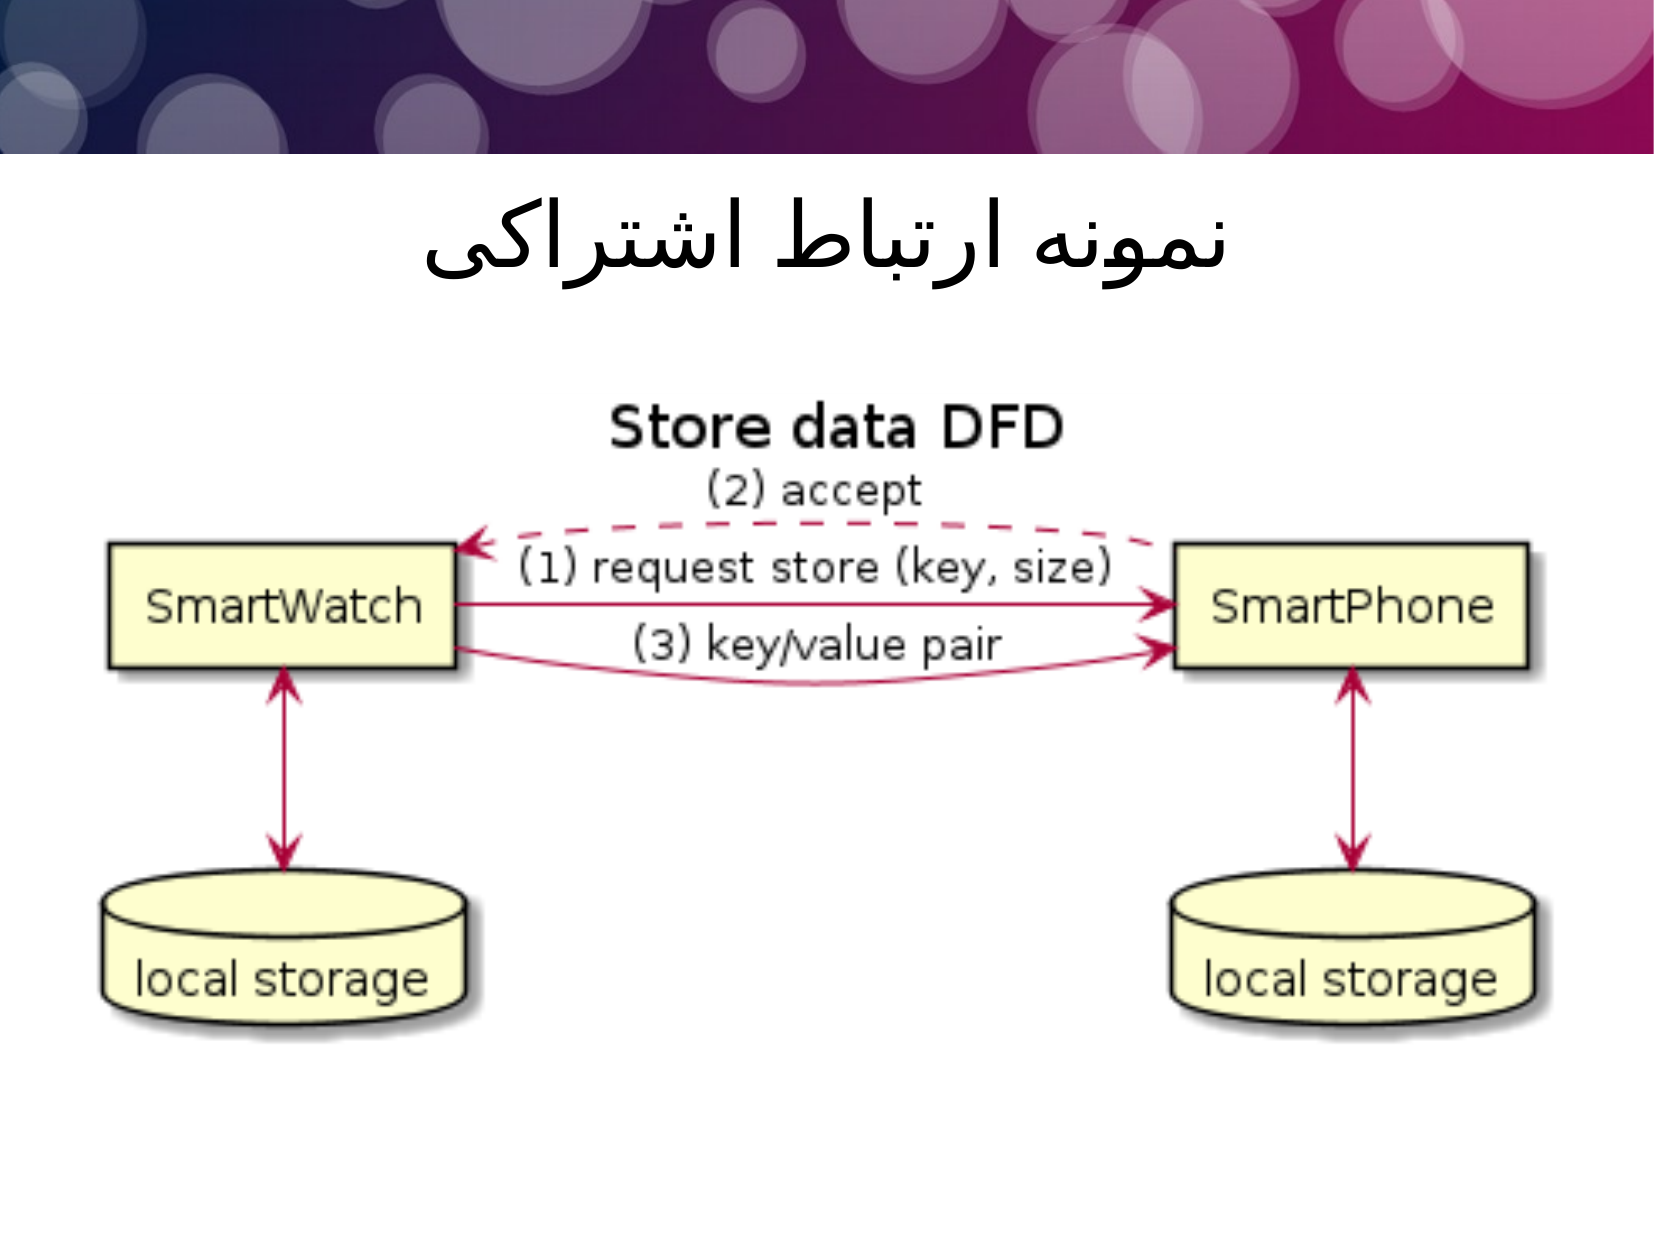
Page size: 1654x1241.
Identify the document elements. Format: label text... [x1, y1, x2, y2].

title نمونه ارتباط اشتراکی [82, 159, 1571, 331]
picture [0, 0, 1654, 154]
picture [82, 392, 1571, 1061]
